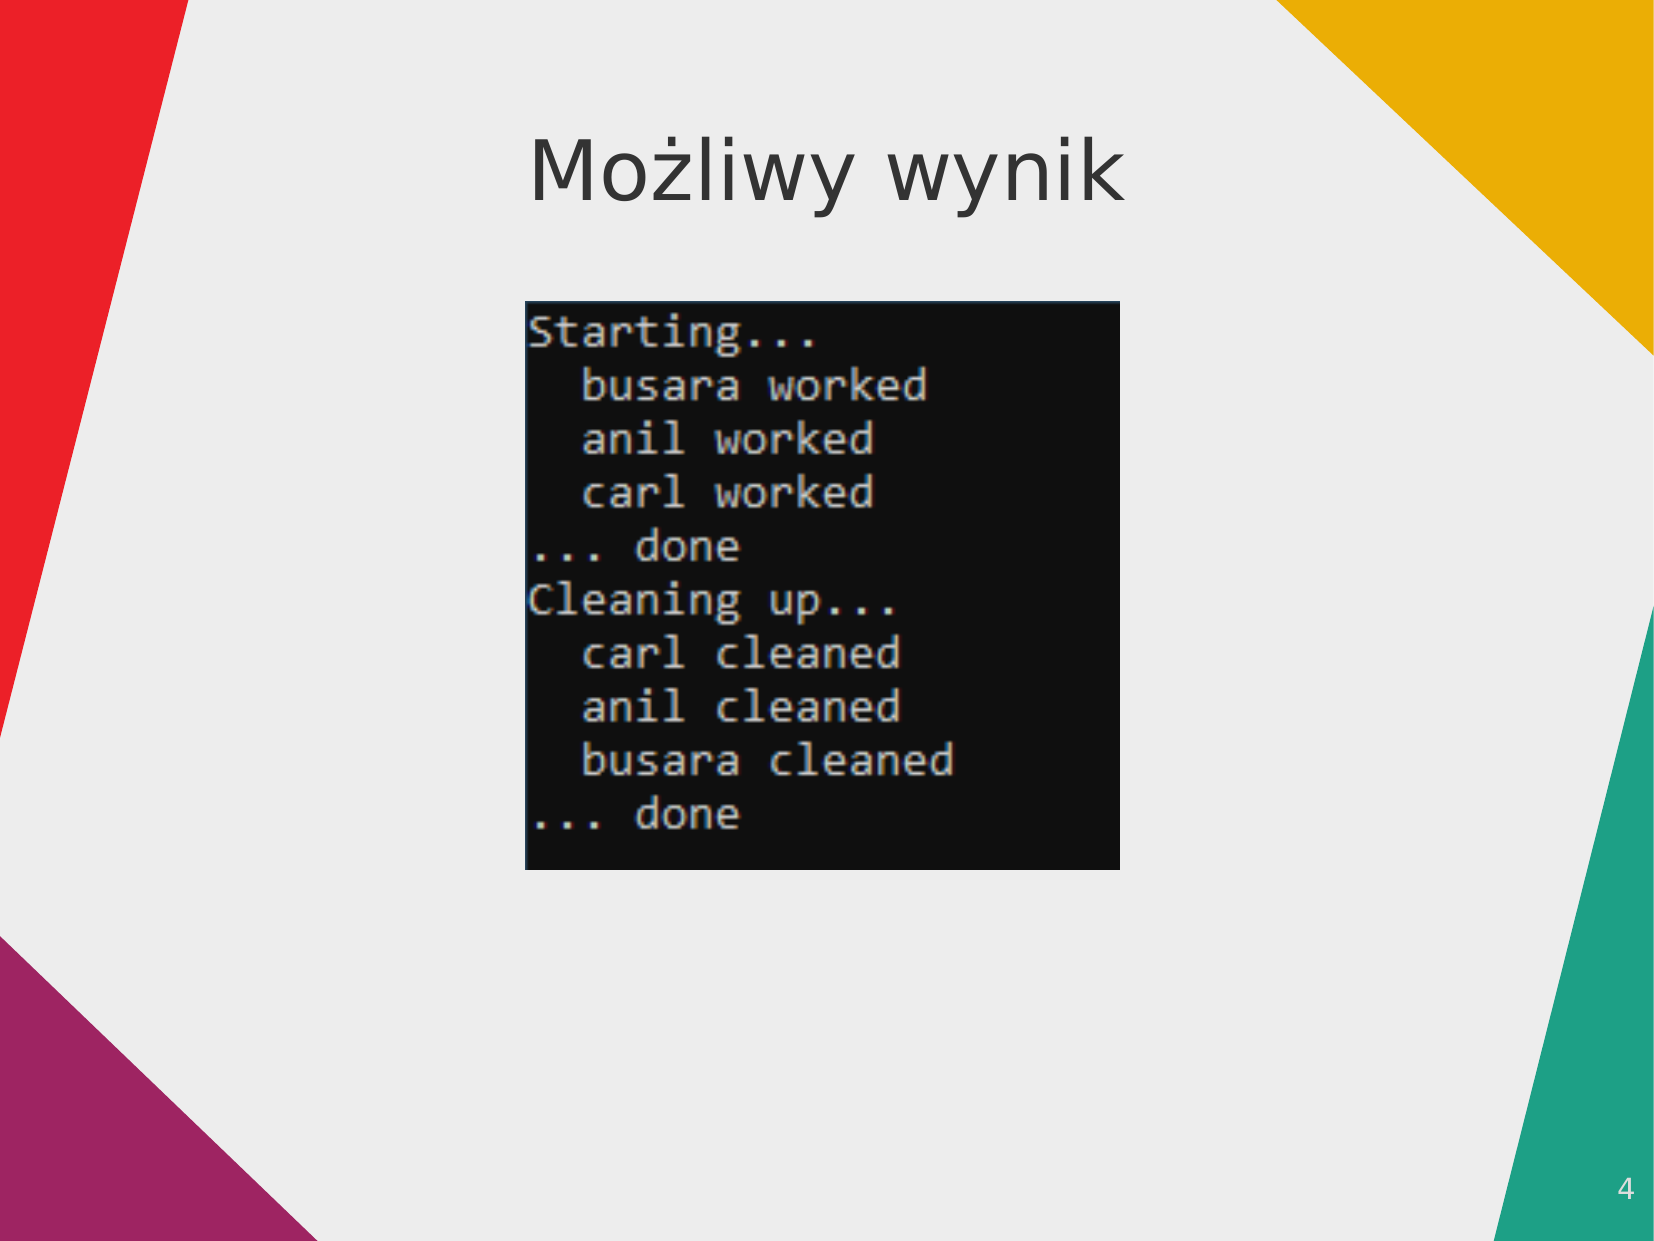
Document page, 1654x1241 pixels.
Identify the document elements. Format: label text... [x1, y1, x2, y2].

title Możliwy wynik [114, 73, 1539, 271]
picture [525, 301, 1120, 871]
